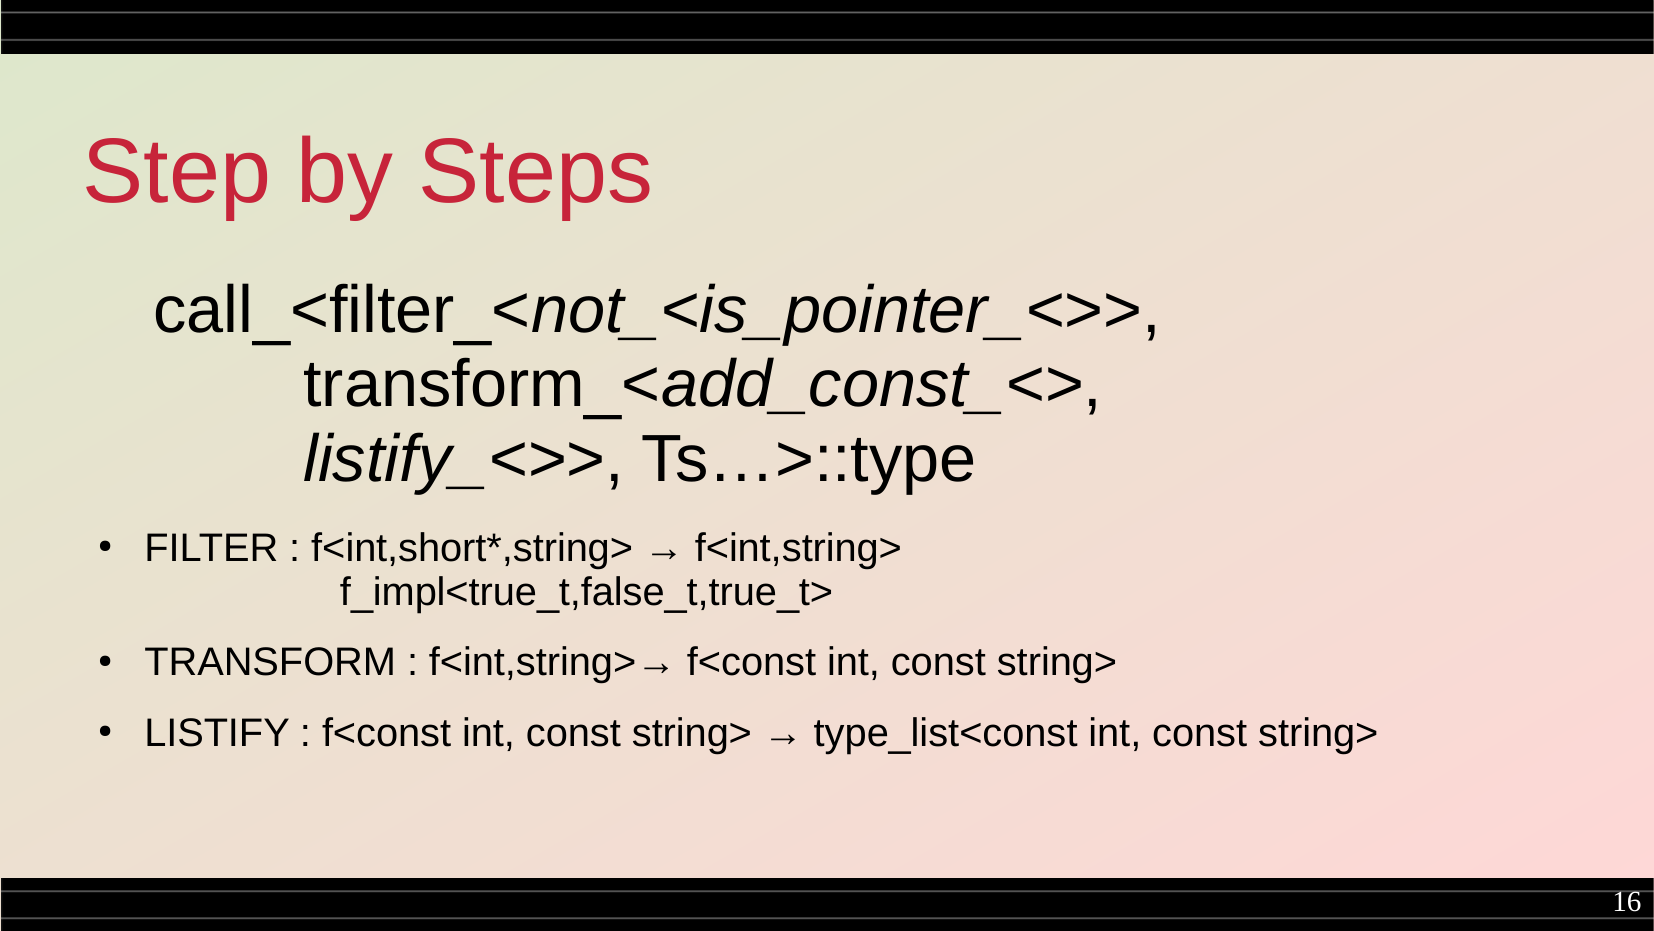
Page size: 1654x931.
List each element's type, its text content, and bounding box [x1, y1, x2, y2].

list call_<filter_<not_<is_pointer_<>>, transform_<add_const_<>, listify_<>>, Ts…>::type [82, 271, 1571, 504]
title Step by Steps [82, 92, 1571, 249]
picture [1, 0, 1654, 54]
list FILTER : f<int,short*,string> → f<int,string> f_impl<true_t,false_t,true_t> TRANSFORM : f<int,string>→ f<const int, const string> LISTIFY : f<const int, const string> → type_list<const int, const string> [82, 525, 1571, 757]
picture [1, 878, 1654, 931]
